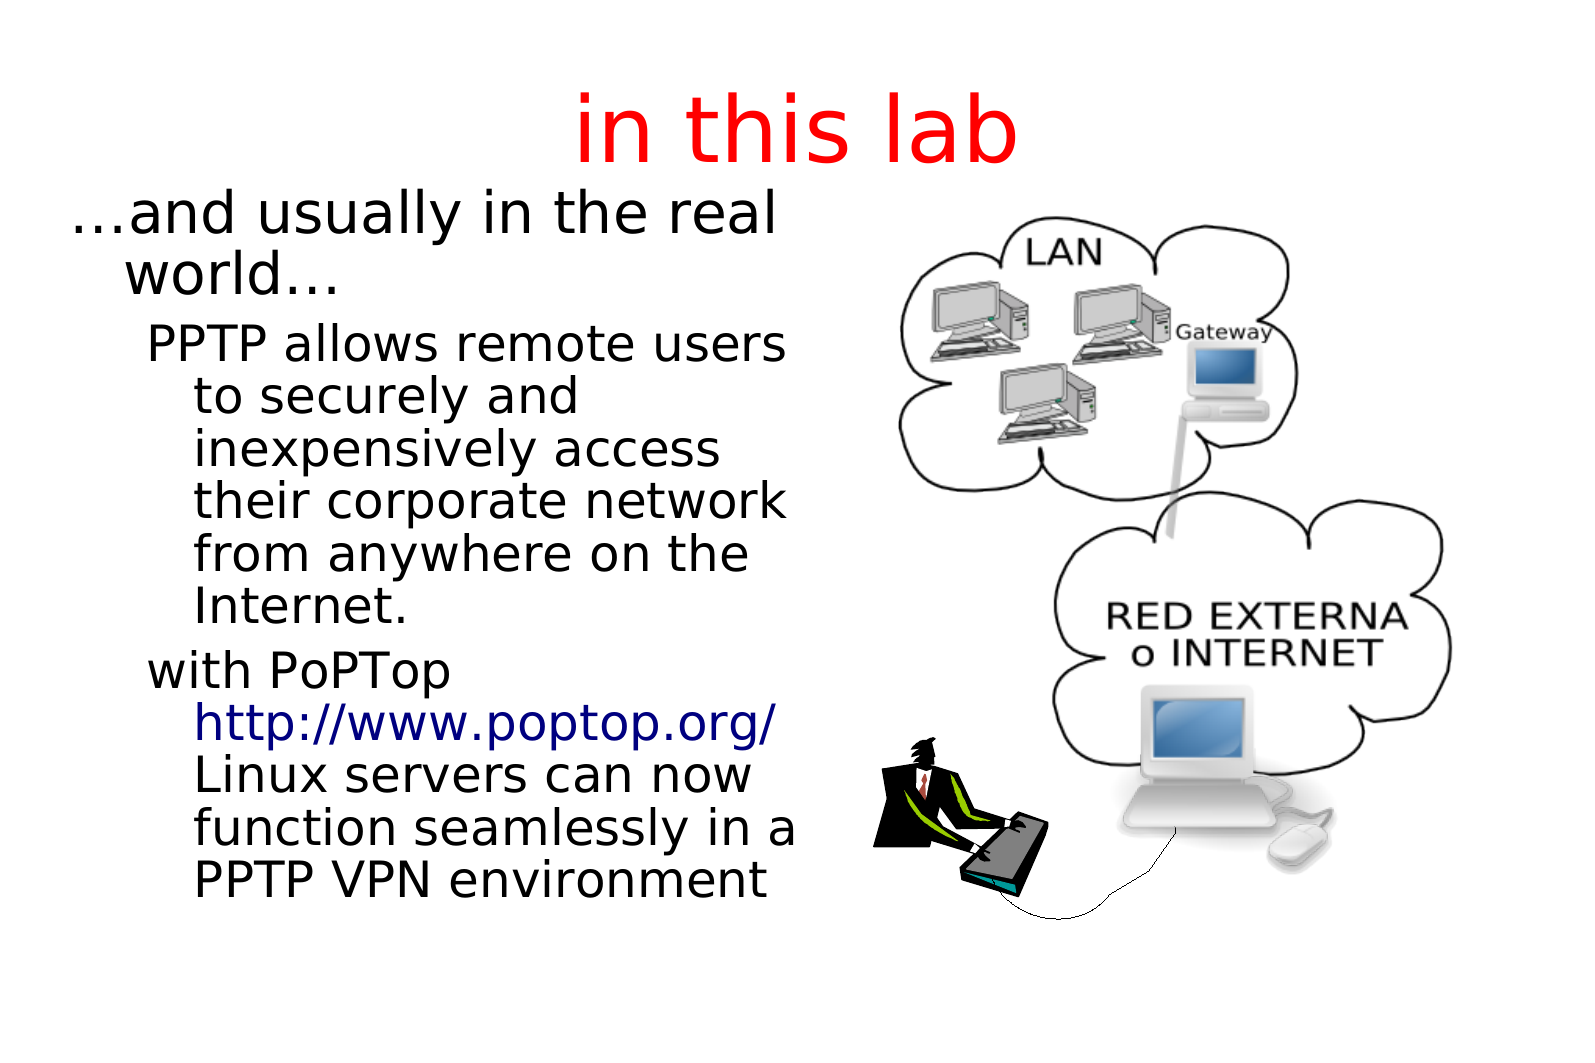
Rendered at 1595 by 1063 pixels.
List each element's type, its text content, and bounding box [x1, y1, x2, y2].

title in this lab [79, 49, 1515, 177]
list …and usually in the real world… PPTP allows remote users to securely and inexpensively access their corporate network from anywhere on the Internet. with PoPTophttp://www.poptop.org/ Linux servers can now function seamlessly in a PPTP VPN environment [37, 177, 813, 923]
picture [813, 149, 1595, 932]
